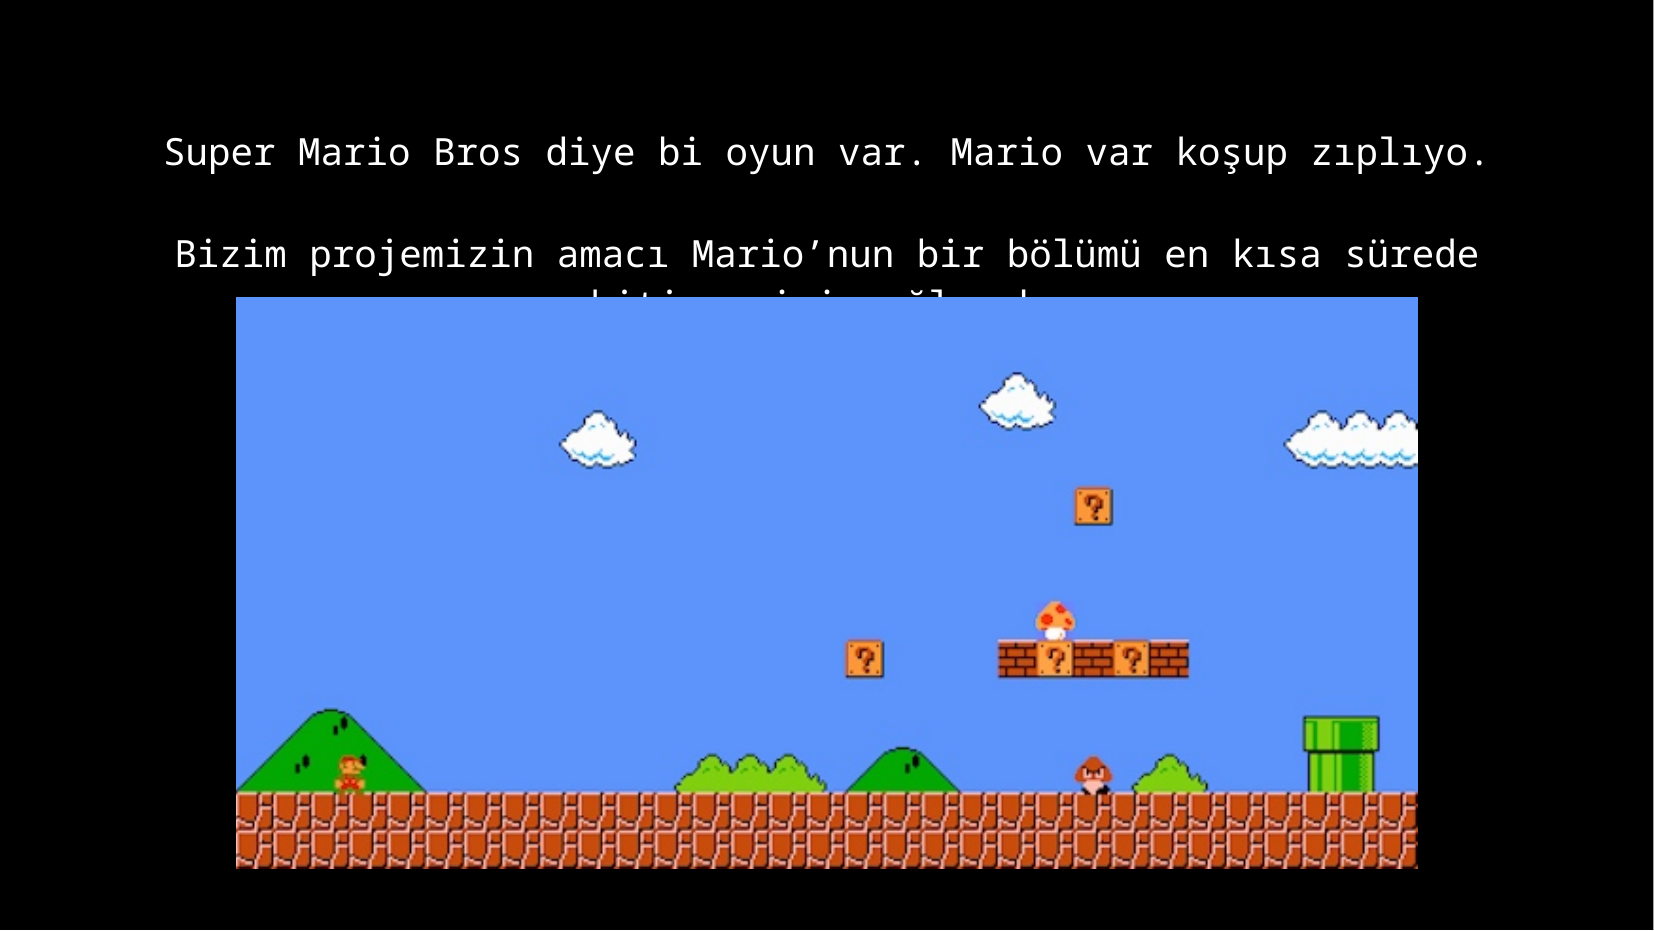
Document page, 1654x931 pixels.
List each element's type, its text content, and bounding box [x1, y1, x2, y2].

picture [236, 297, 1418, 869]
text_box Super Mario Bros diye bi oyun var. Mario var koşup zıplıyo. Bizim projemizin amacı Mario’nun bir bölümü en kısa sürede bitirmesini sağlamak. [118, 118, 1536, 827]
